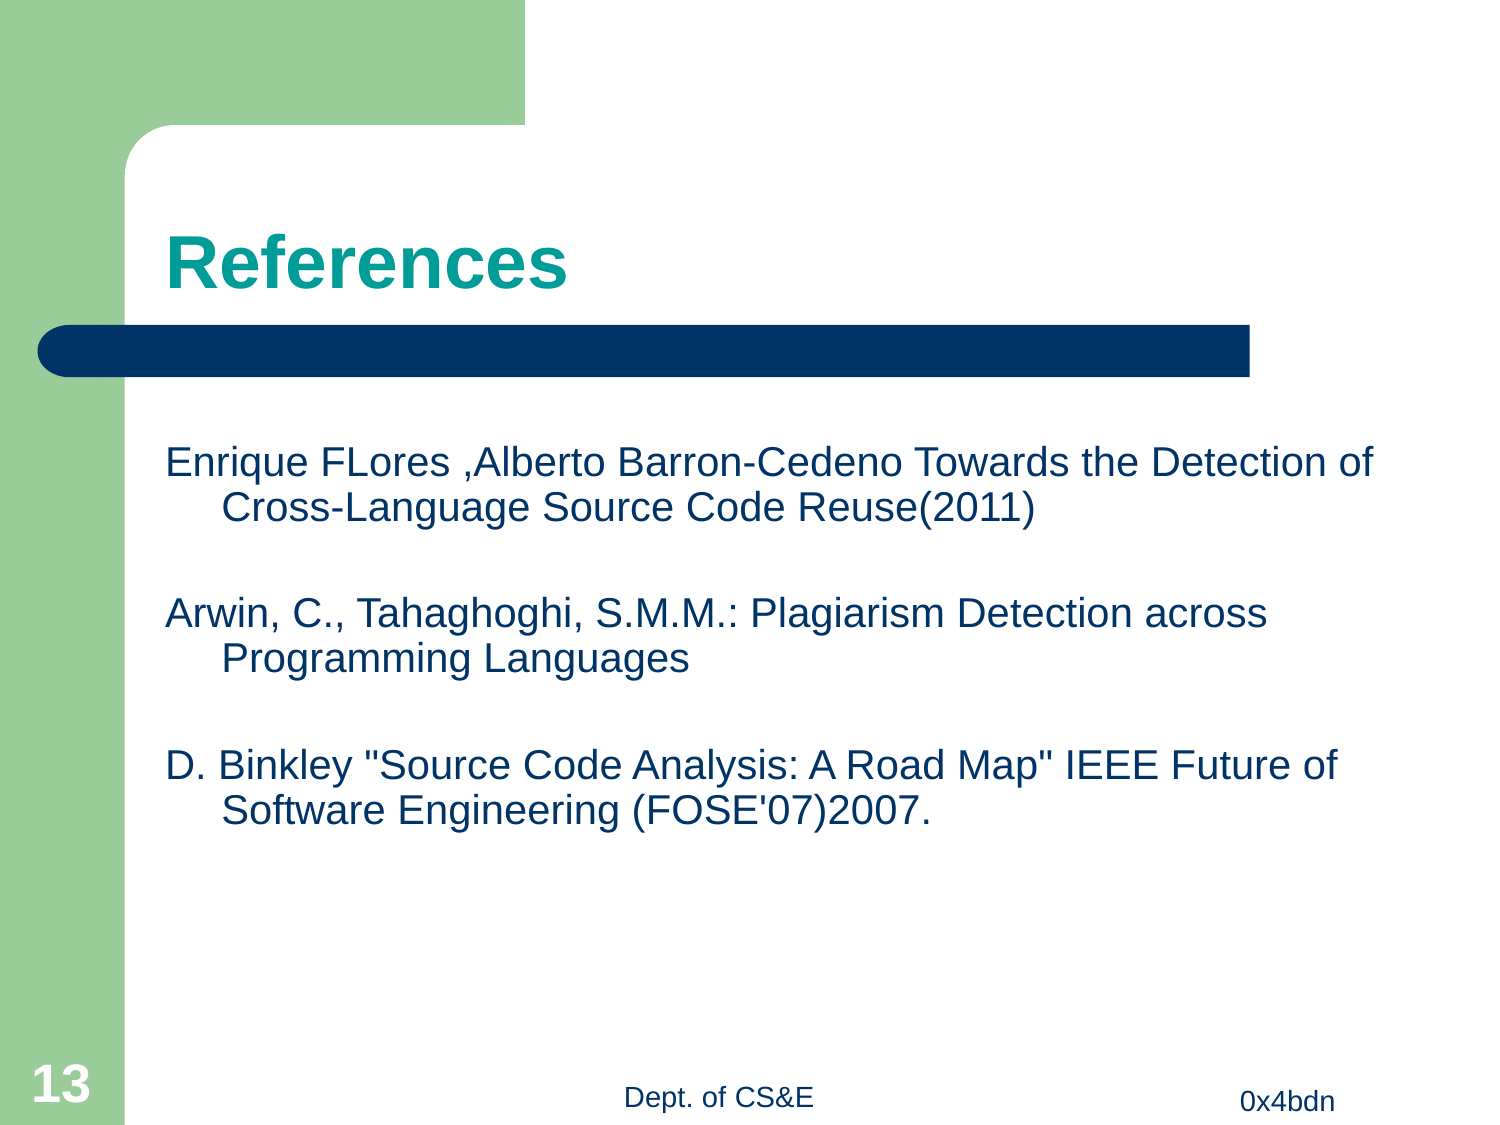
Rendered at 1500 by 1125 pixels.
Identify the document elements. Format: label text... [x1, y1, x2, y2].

list Enrique FLores ,Alberto Barron-Cedeno Towards the Detection of Cross-Language Source Code Reuse(2011) Arwin, C., Tahaghoghi, S.M.M.: Plagiarism Detection across Programming Languages D. Binkley "Source Code Analysis: A Road Map" IEEE Future of Software Engineering (FOSE'07)2007. [150, 387, 1463, 1000]
slide_number <number> [13, 1040, 111, 1121]
title References [150, 125, 1463, 313]
footer Dept. of CS&E [481, 1071, 957, 1122]
slide_number 0x4bdn [1149, 1074, 1463, 1125]
